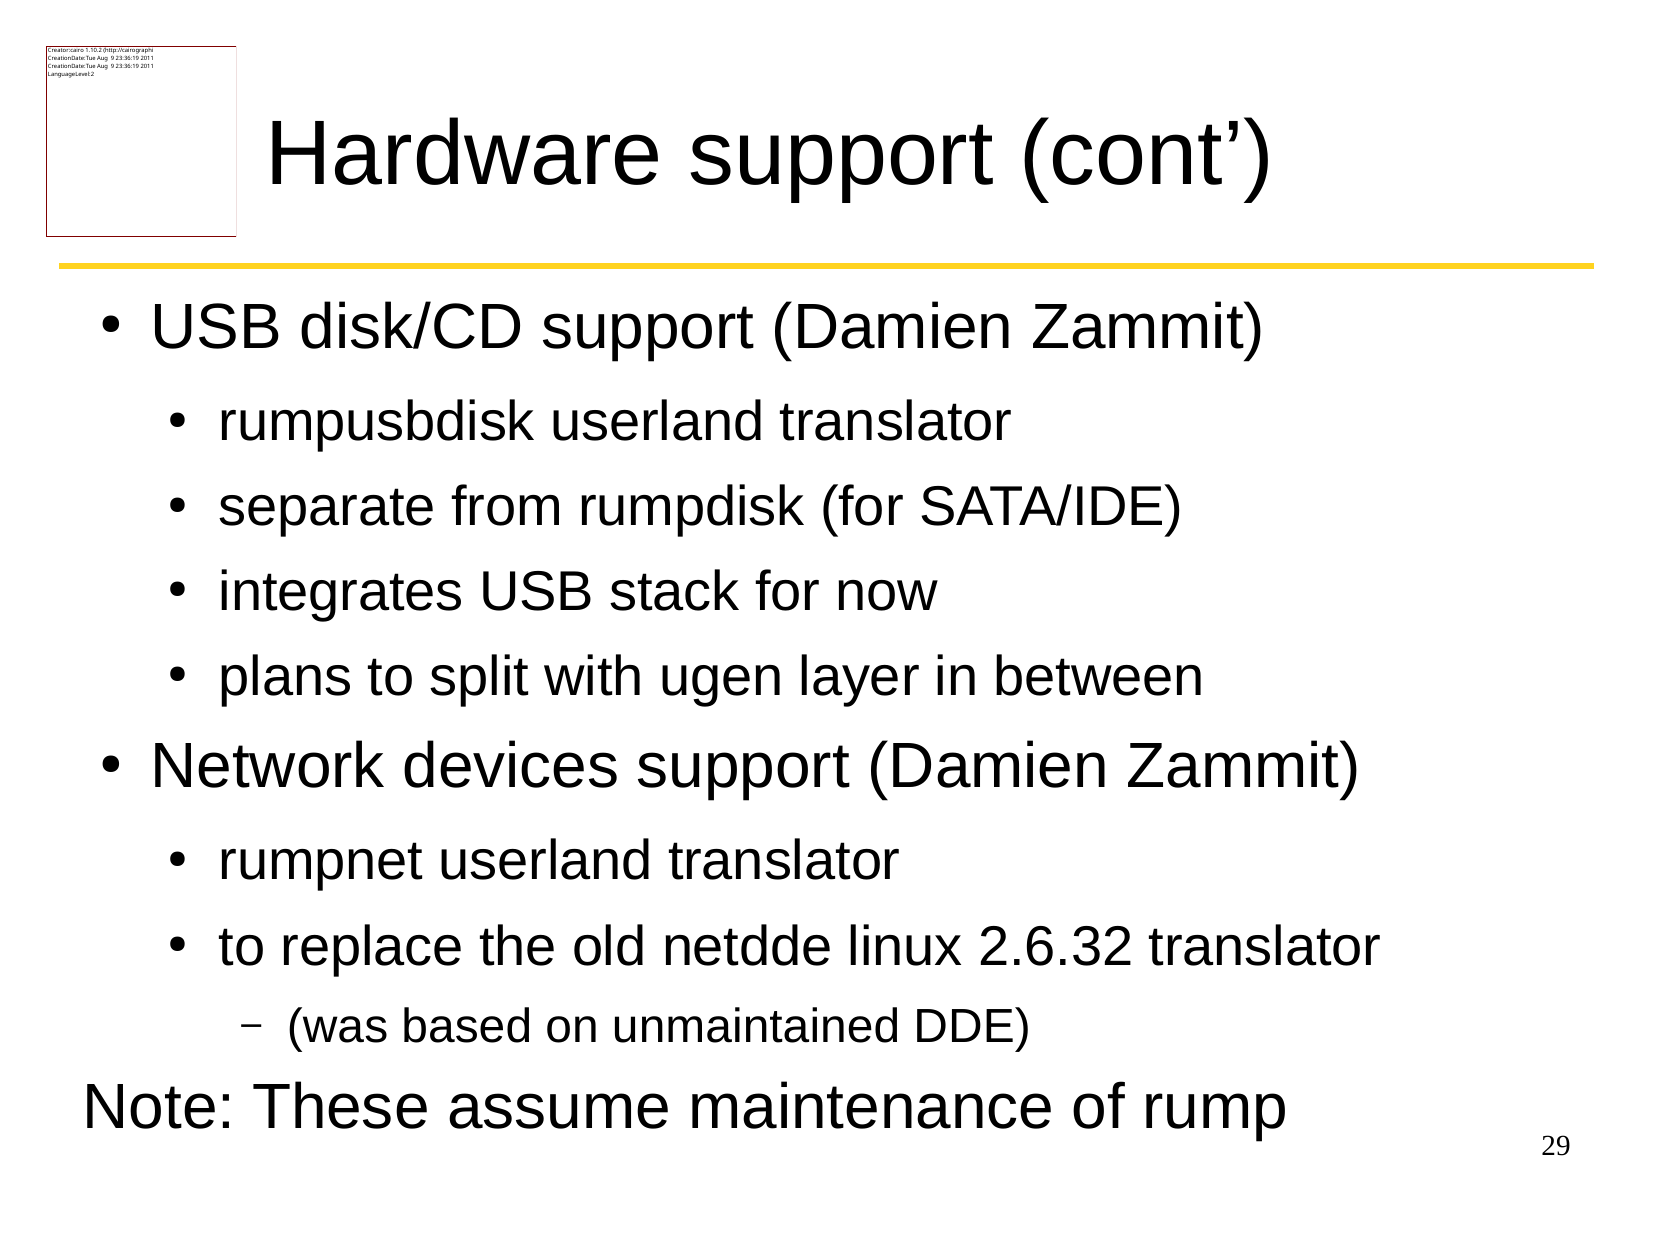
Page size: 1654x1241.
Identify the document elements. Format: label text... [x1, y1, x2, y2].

list USB disk/CD support (Damien Zammit) rumpusbdisk userland translator separate from rumpdisk (for SATA/IDE) integrates USB stack for now plans to split with ugen layer in between Network devices support (Damien Zammit) rumpnet userland translator to replace the old netdde linux 2.6.32 translator (was based on unmaintained DDE) Note: These assume maintenance of rump [82, 290, 1571, 1152]
title Hardware support (cont’) [265, 49, 1571, 257]
